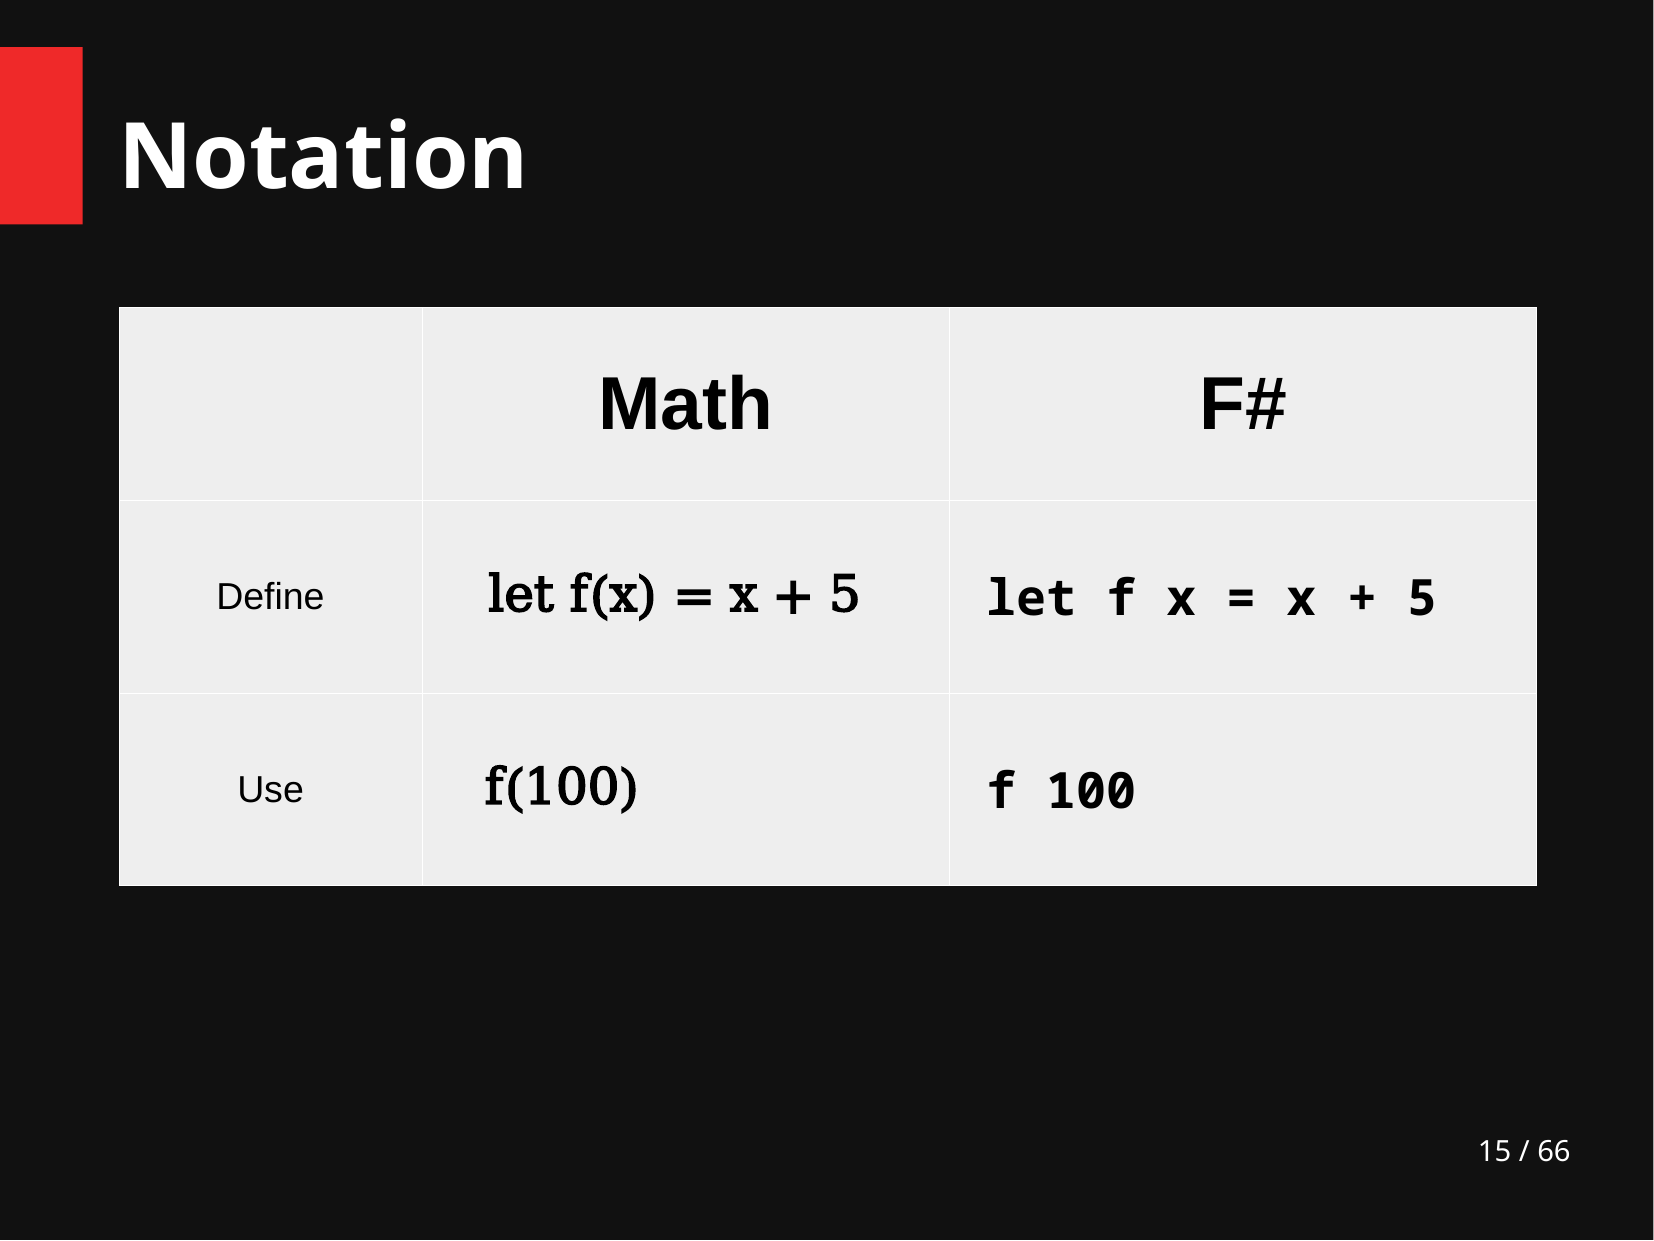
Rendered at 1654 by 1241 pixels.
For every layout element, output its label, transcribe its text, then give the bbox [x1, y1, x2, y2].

table_cell Define [120, 501, 422, 693]
table_header F# [950, 308, 1536, 500]
table_cell f(100) [423, 694, 949, 885]
title Notation [118, 49, 1571, 257]
table_cell let f x = x + 5 [950, 501, 1536, 693]
table_cell Use [120, 694, 422, 885]
table_cell let f(x) = x + 5 [423, 501, 949, 693]
table_header [120, 308, 422, 500]
table_header Math [423, 308, 949, 500]
table_cell f 100 [950, 694, 1536, 885]
